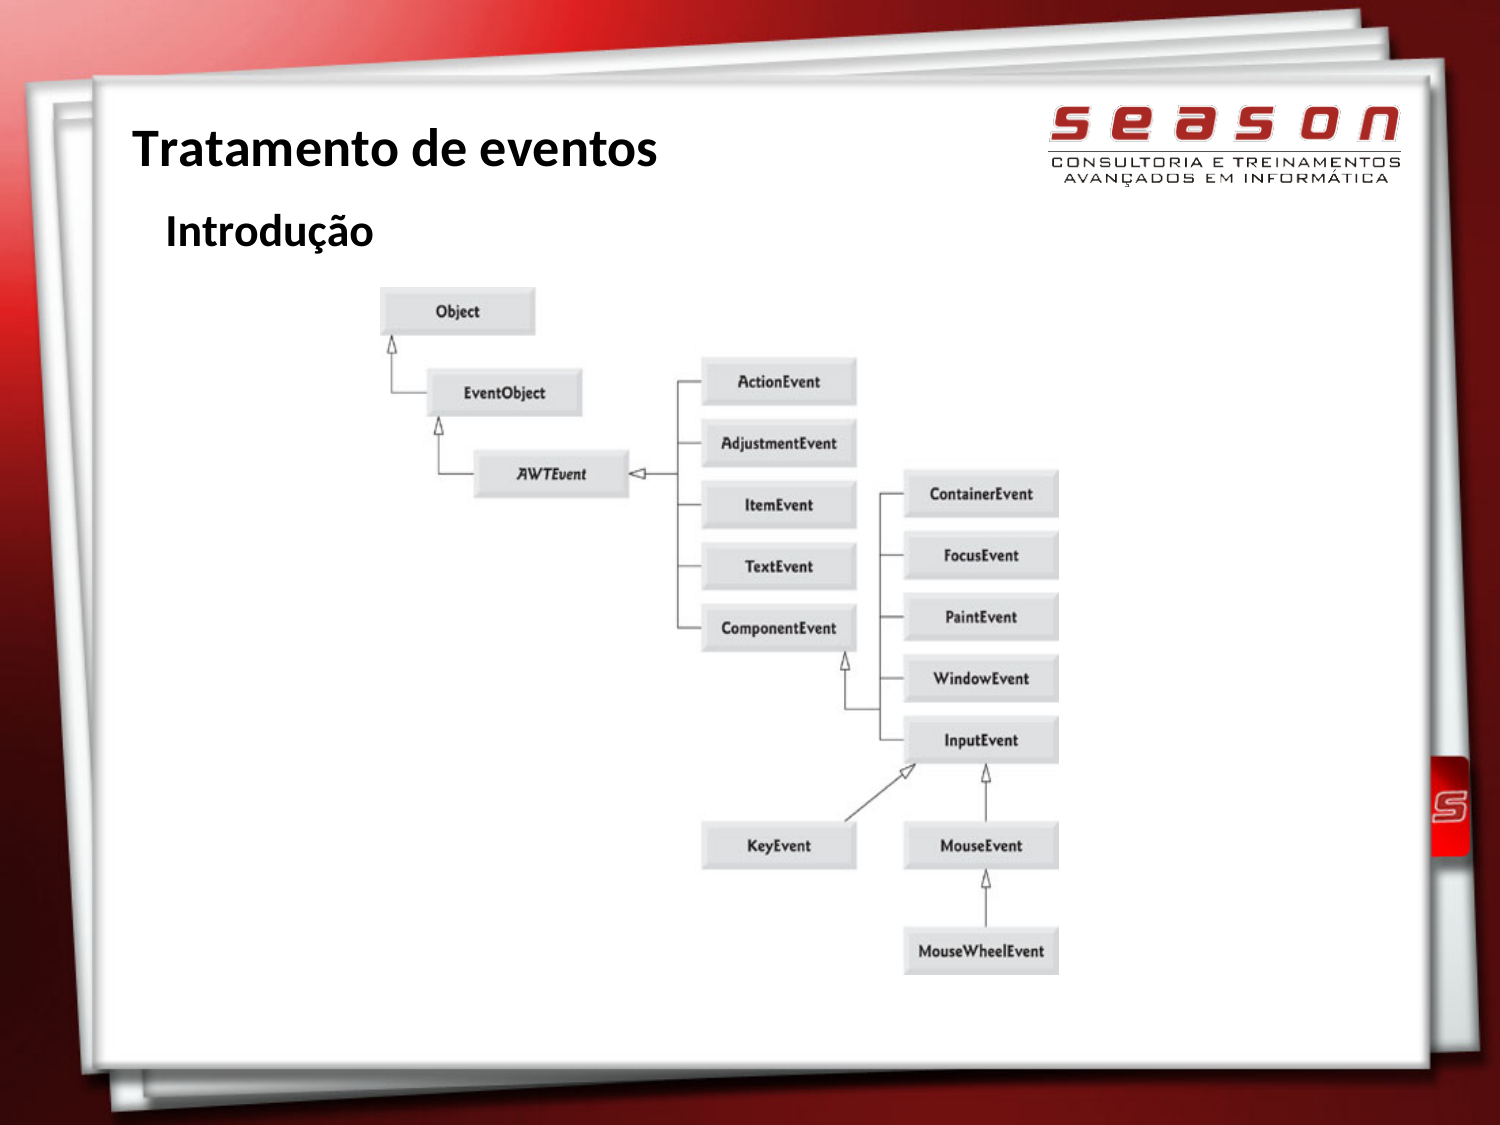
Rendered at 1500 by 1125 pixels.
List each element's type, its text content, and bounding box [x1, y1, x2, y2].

title Tratamento de eventos [118, 33, 1394, 257]
picture [0, 0, 1500, 1125]
text_box Introdução [165, 200, 1240, 256]
